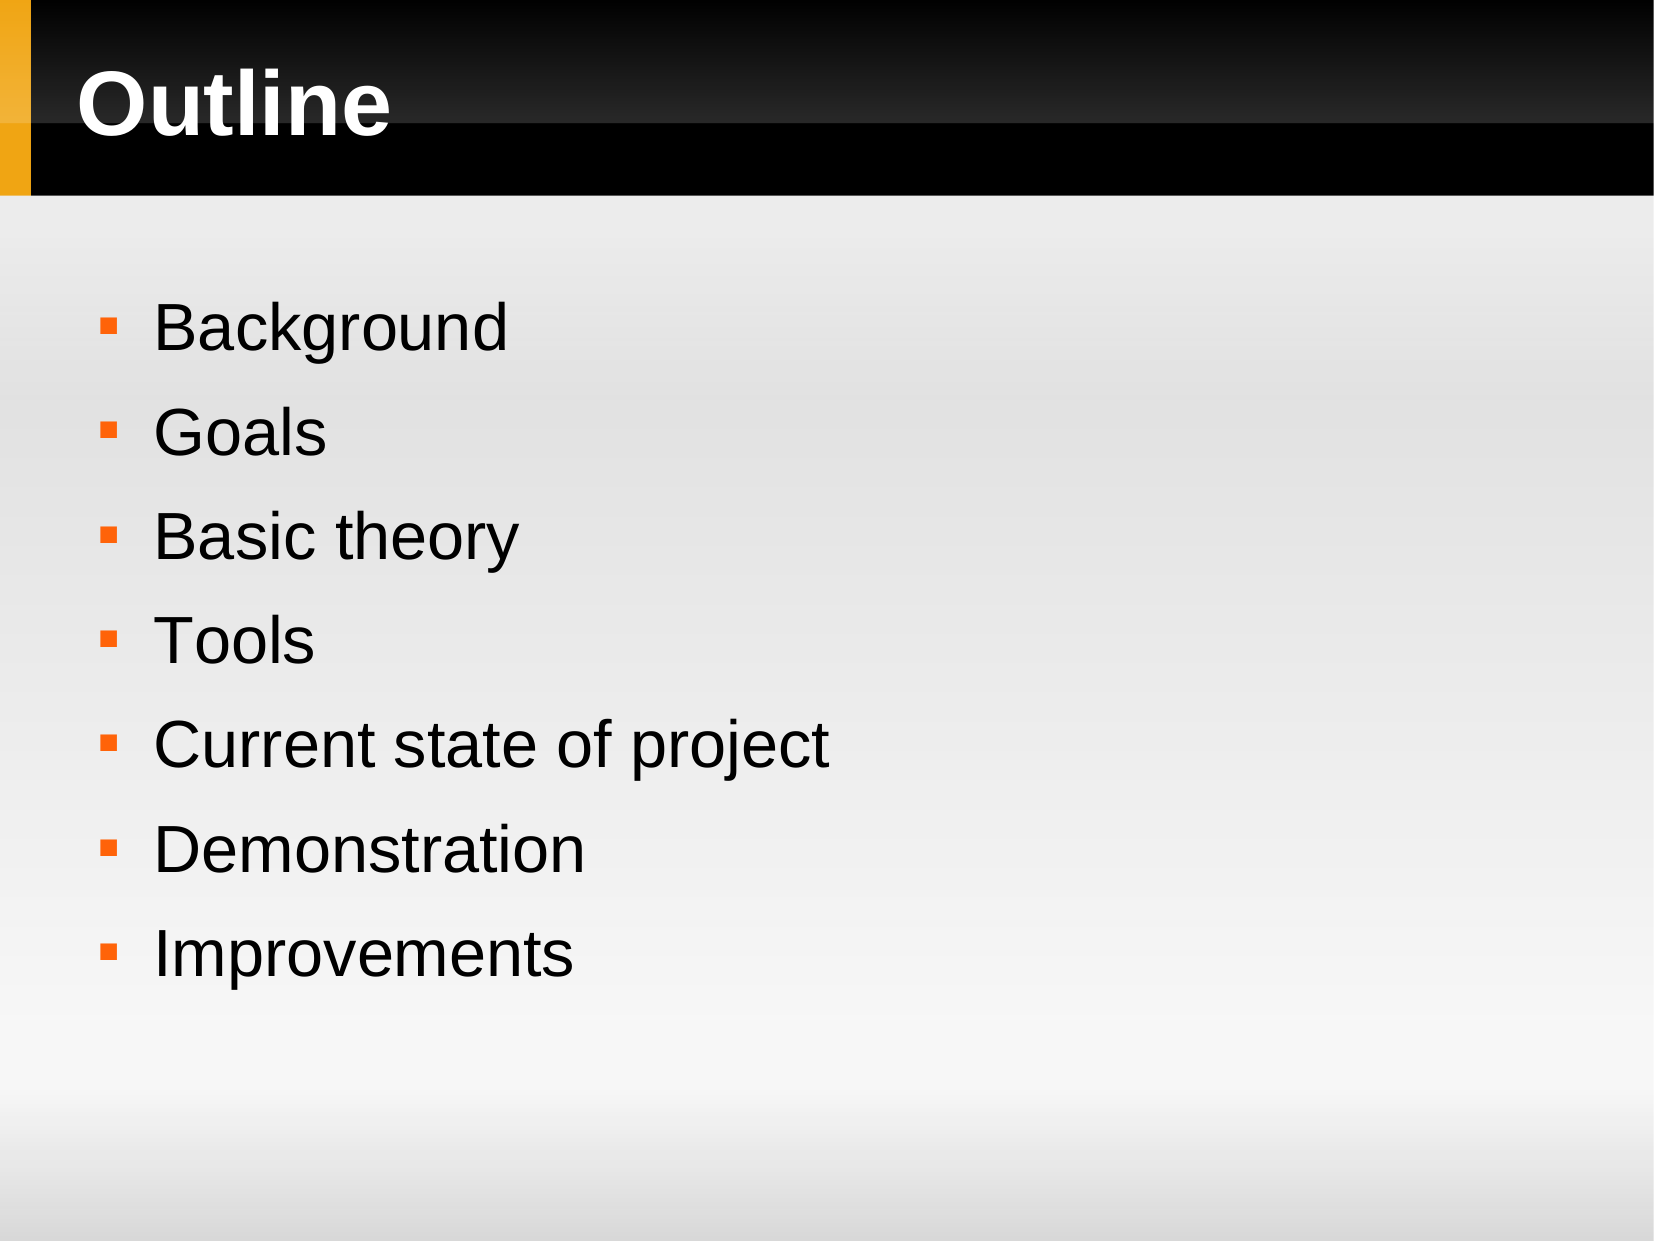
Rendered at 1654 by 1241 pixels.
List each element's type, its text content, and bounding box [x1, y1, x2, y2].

title Outline [76, 0, 1565, 208]
list Background Goals Basic theory Tools Current state of project Demonstration Improvements [82, 290, 1571, 1109]
picture [0, 0, 1654, 1241]
